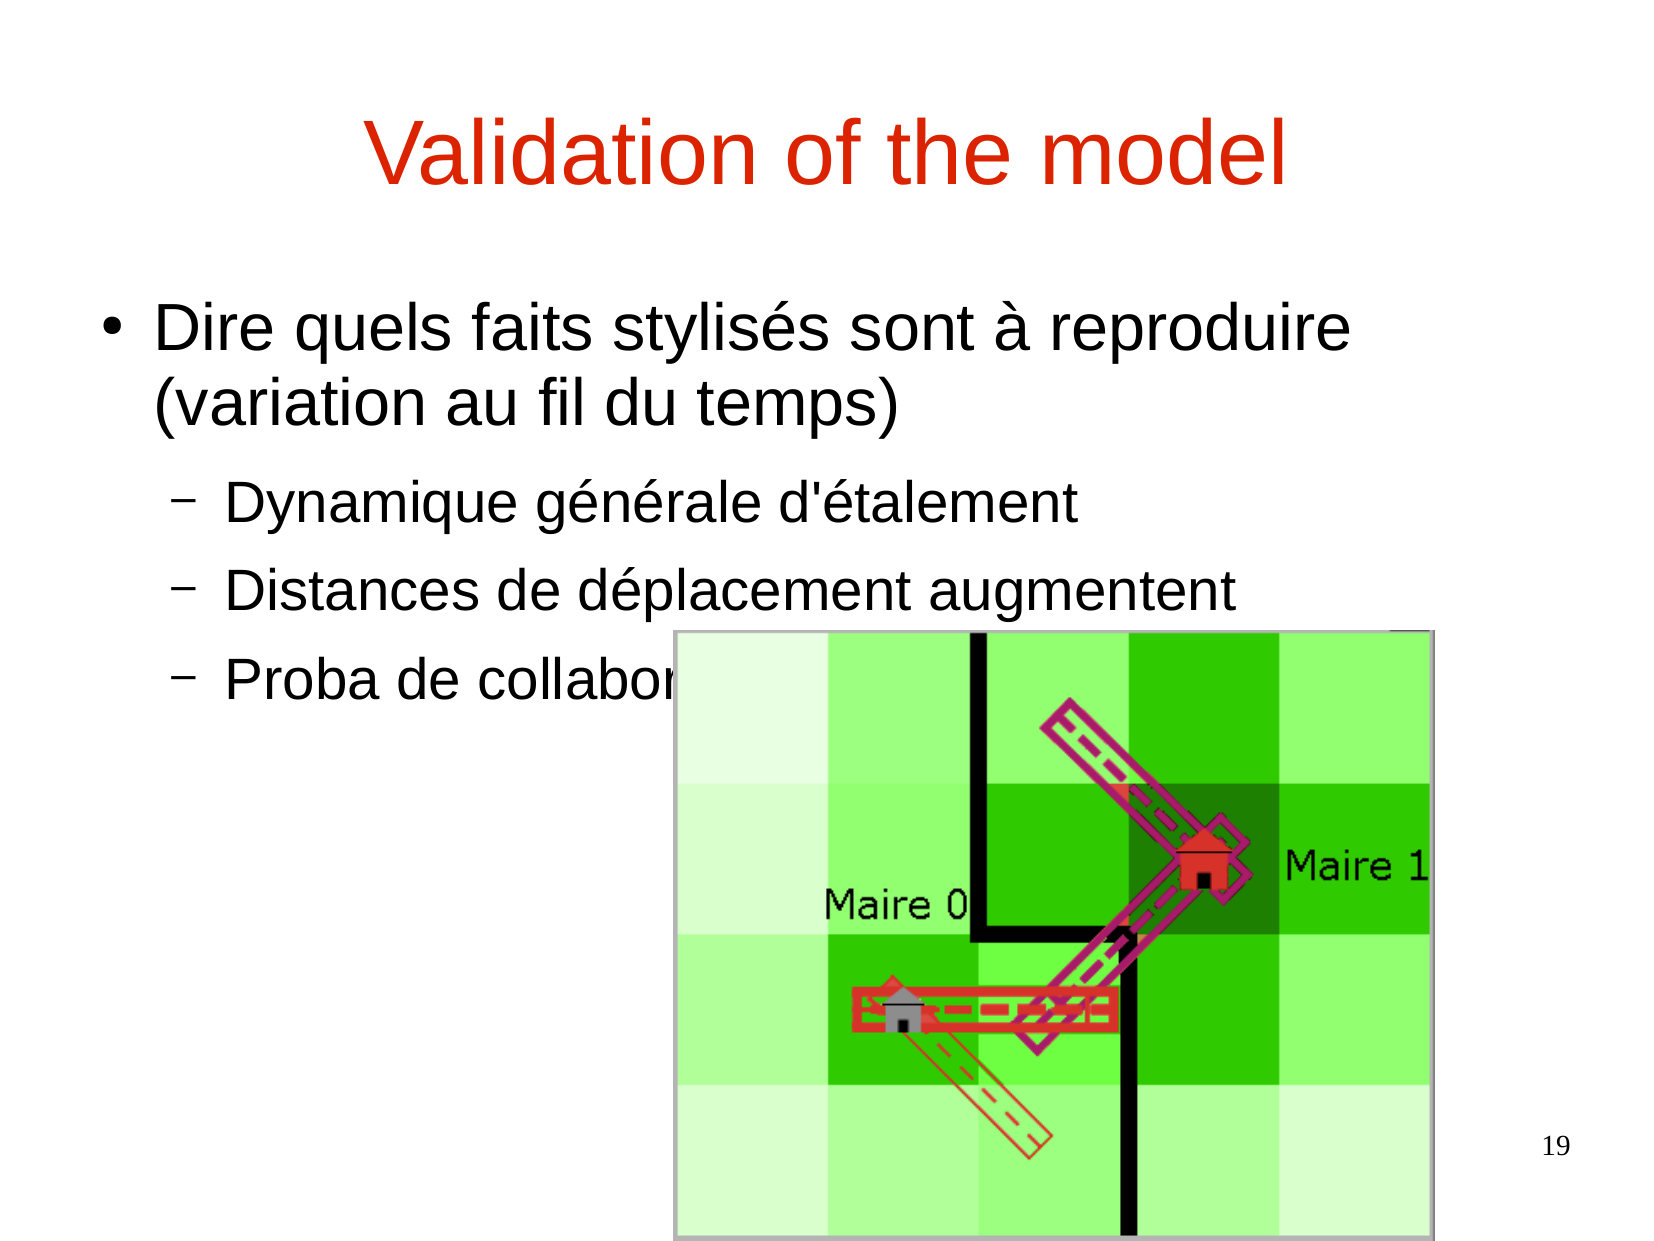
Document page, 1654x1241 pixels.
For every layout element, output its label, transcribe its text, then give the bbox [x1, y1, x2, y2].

title Validation of the model [82, 49, 1571, 257]
picture [673, 630, 1435, 1241]
list Dire quels faits stylisés sont à reproduire (variation au fil du temps) Dynamique générale d'étalement Distances de déplacement augmentent Proba de collaborer ne décroît jamais [82, 290, 1538, 1010]
